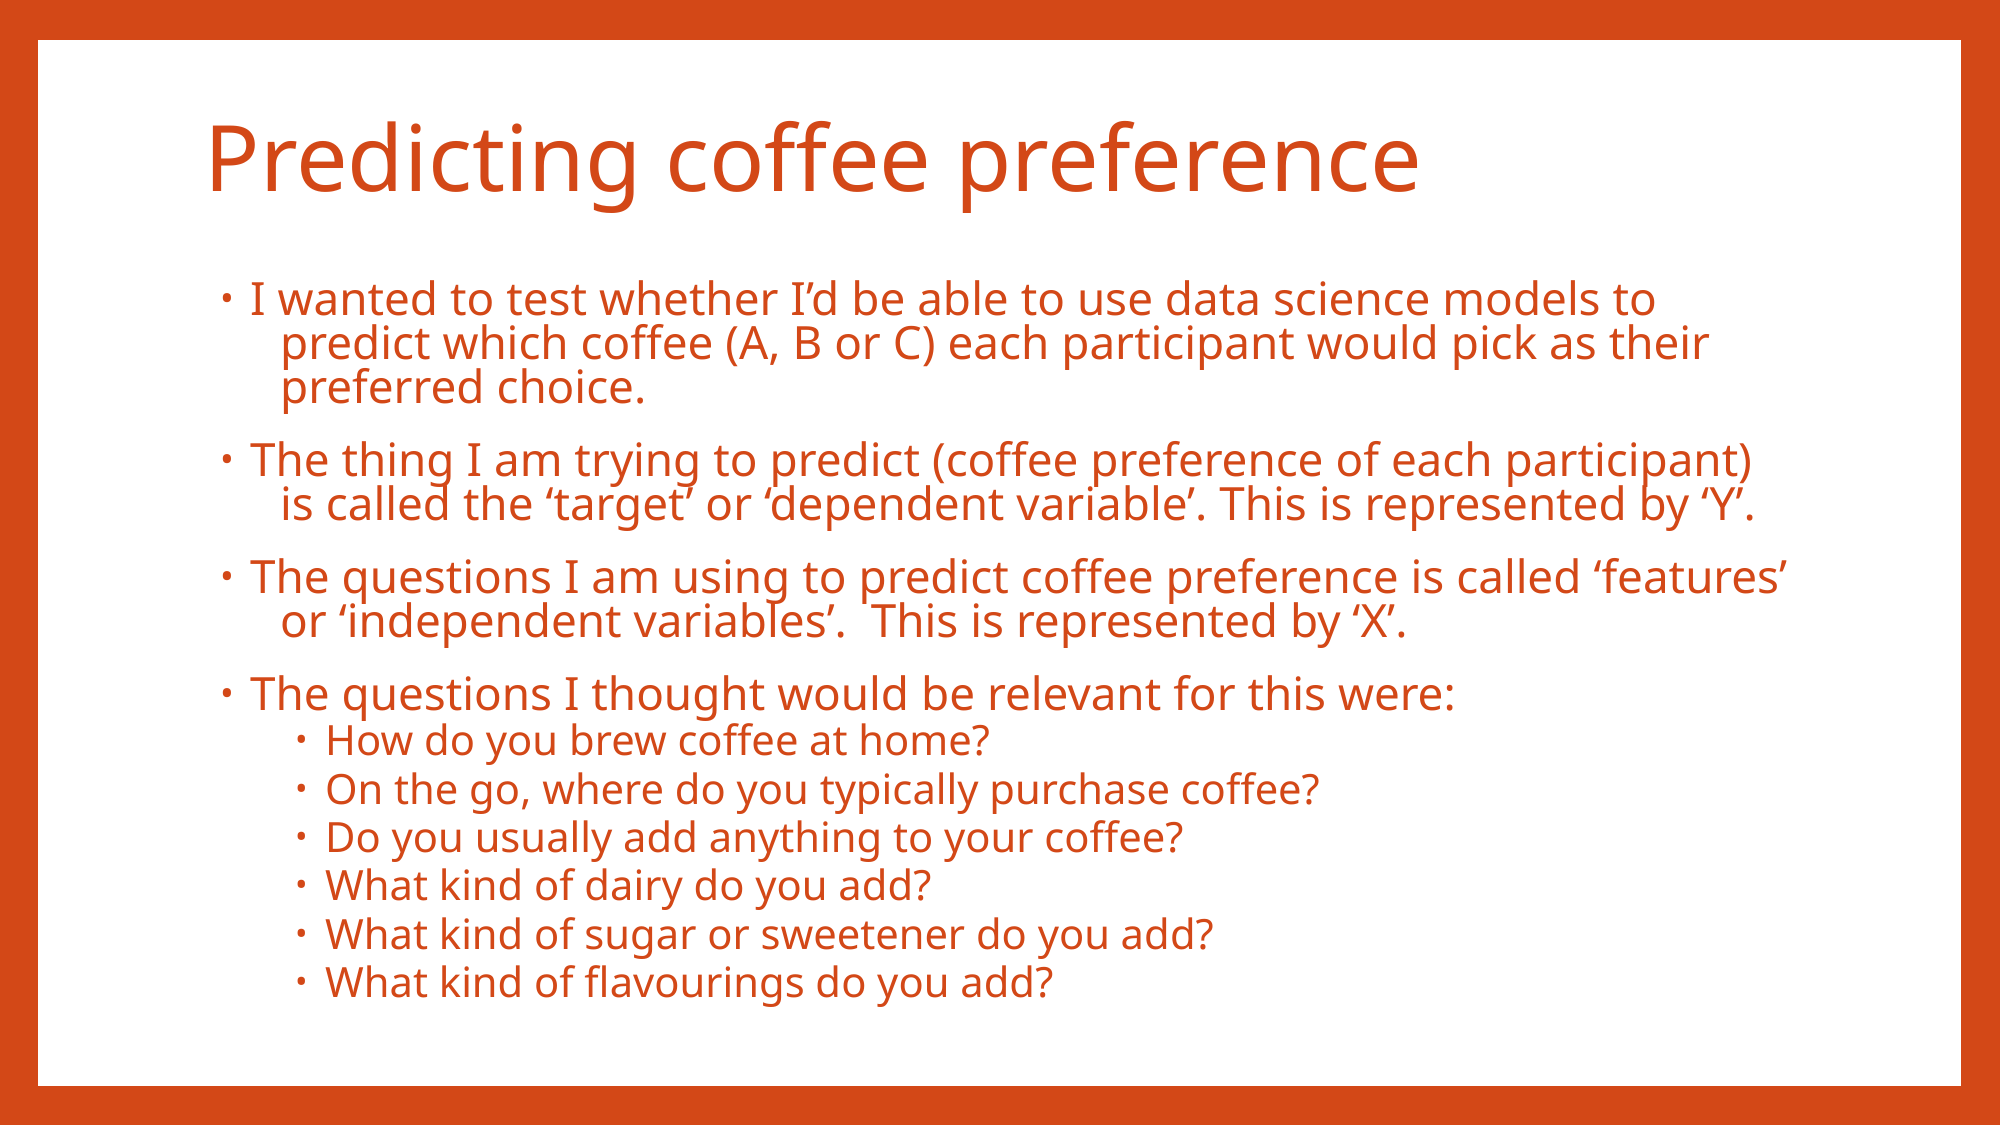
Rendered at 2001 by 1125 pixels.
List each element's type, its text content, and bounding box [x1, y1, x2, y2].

list I wanted to test whether I’d be able to use data science models to predict which coffee (A, B or C) each participant would pick as their preferred choice. The thing I am trying to predict (coffee preference of each participant) is called the ‘target’ or ‘dependent variable’. This is represented by ‘Y’. The questions I am using to predict coffee preference is called ‘features’ or ‘independent variables’. This is represented by ‘X’. The questions I thought would be relevant for this were: How do you brew coffee at home? On the go, where do you typically purchase coffee? Do you usually add anything to your coffee? What kind of dairy do you add? What kind of sugar or sweetener do you add? What kind of flavourings do you add? [190, 273, 1810, 1042]
title Predicting coffee preference [189, 50, 1810, 274]
